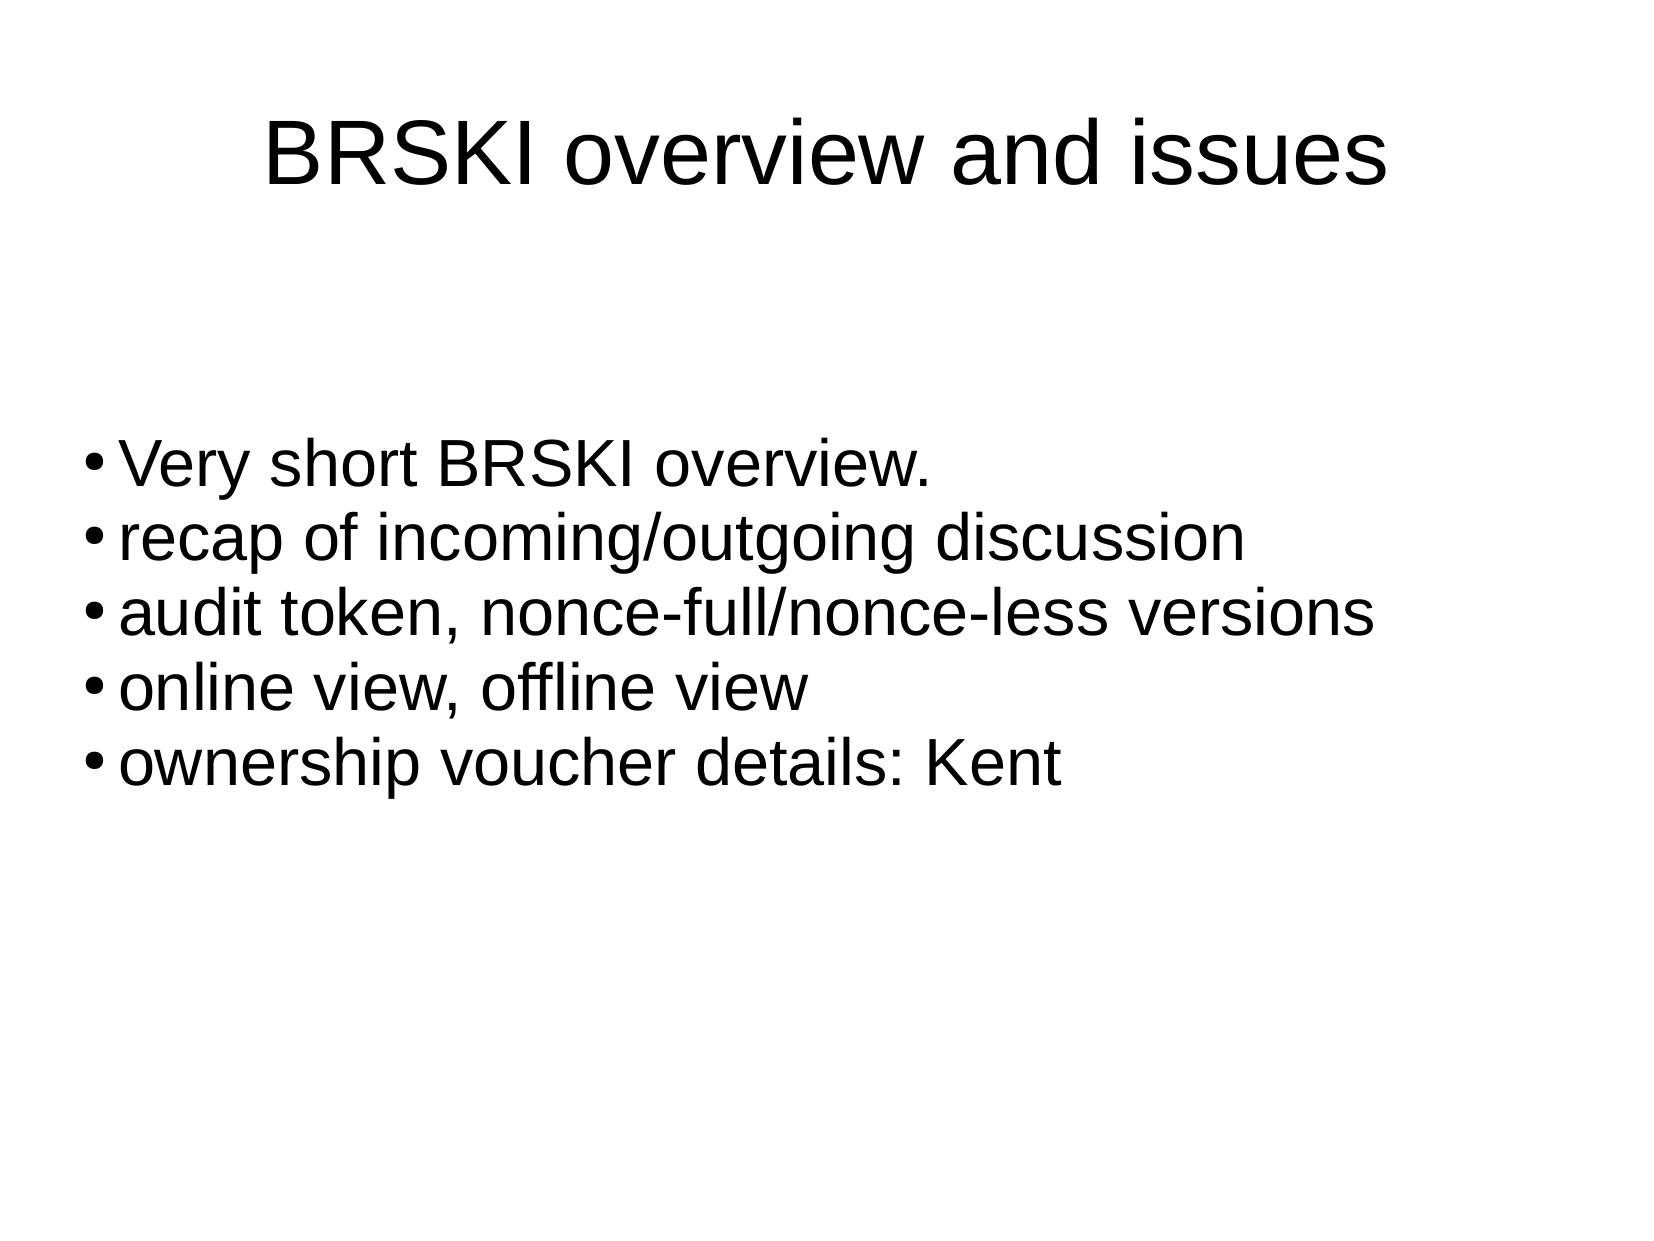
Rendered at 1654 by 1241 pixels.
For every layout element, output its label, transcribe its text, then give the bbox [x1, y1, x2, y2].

text_box [82, 290, 1571, 1010]
title BRSKI overview and issues [82, 49, 1571, 257]
